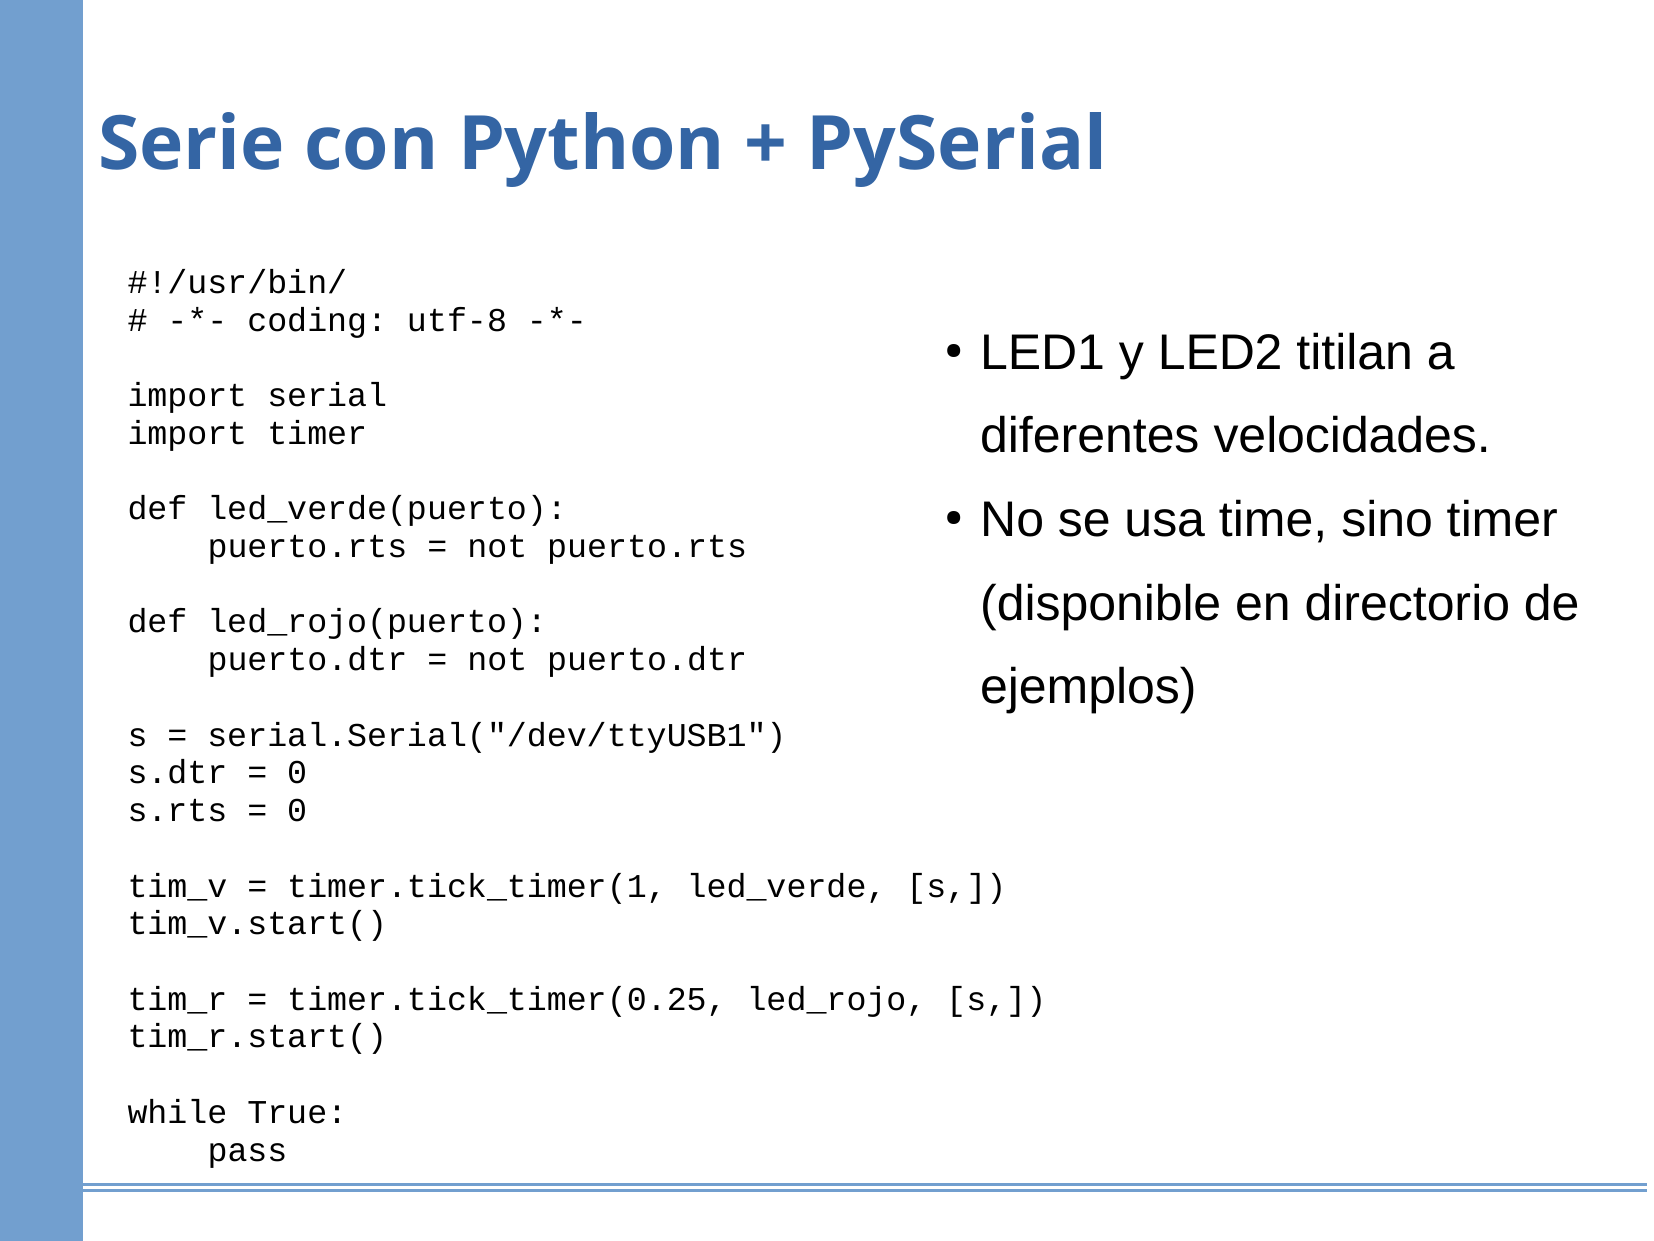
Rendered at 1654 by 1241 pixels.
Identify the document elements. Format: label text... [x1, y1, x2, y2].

text_box Serie con Python + PySerial [83, 30, 1641, 134]
text_box LED1 y LED2 titilan a diferentes velocidades. No se usa time, sino timer (disponible en directorio de ejemplos) [930, 288, 1636, 698]
text_box #!/usr/bin/ # -*- coding: utf-8 -*- import serial import timer def led_verde(puerto): puerto.rts = not puerto.rts def led_rojo(puerto): puerto.dtr = not puerto.dtr s = serial.Serial("/dev/ttyUSB1") s.dtr = 0 s.rts = 0 tim_v = timer.tick_timer(1, led_verde, [s,]) tim_v.start() tim_r = timer.tick_timer(0.25, led_rojo, [s,]) tim_r.start() while True: pass [112, 258, 1324, 1211]
